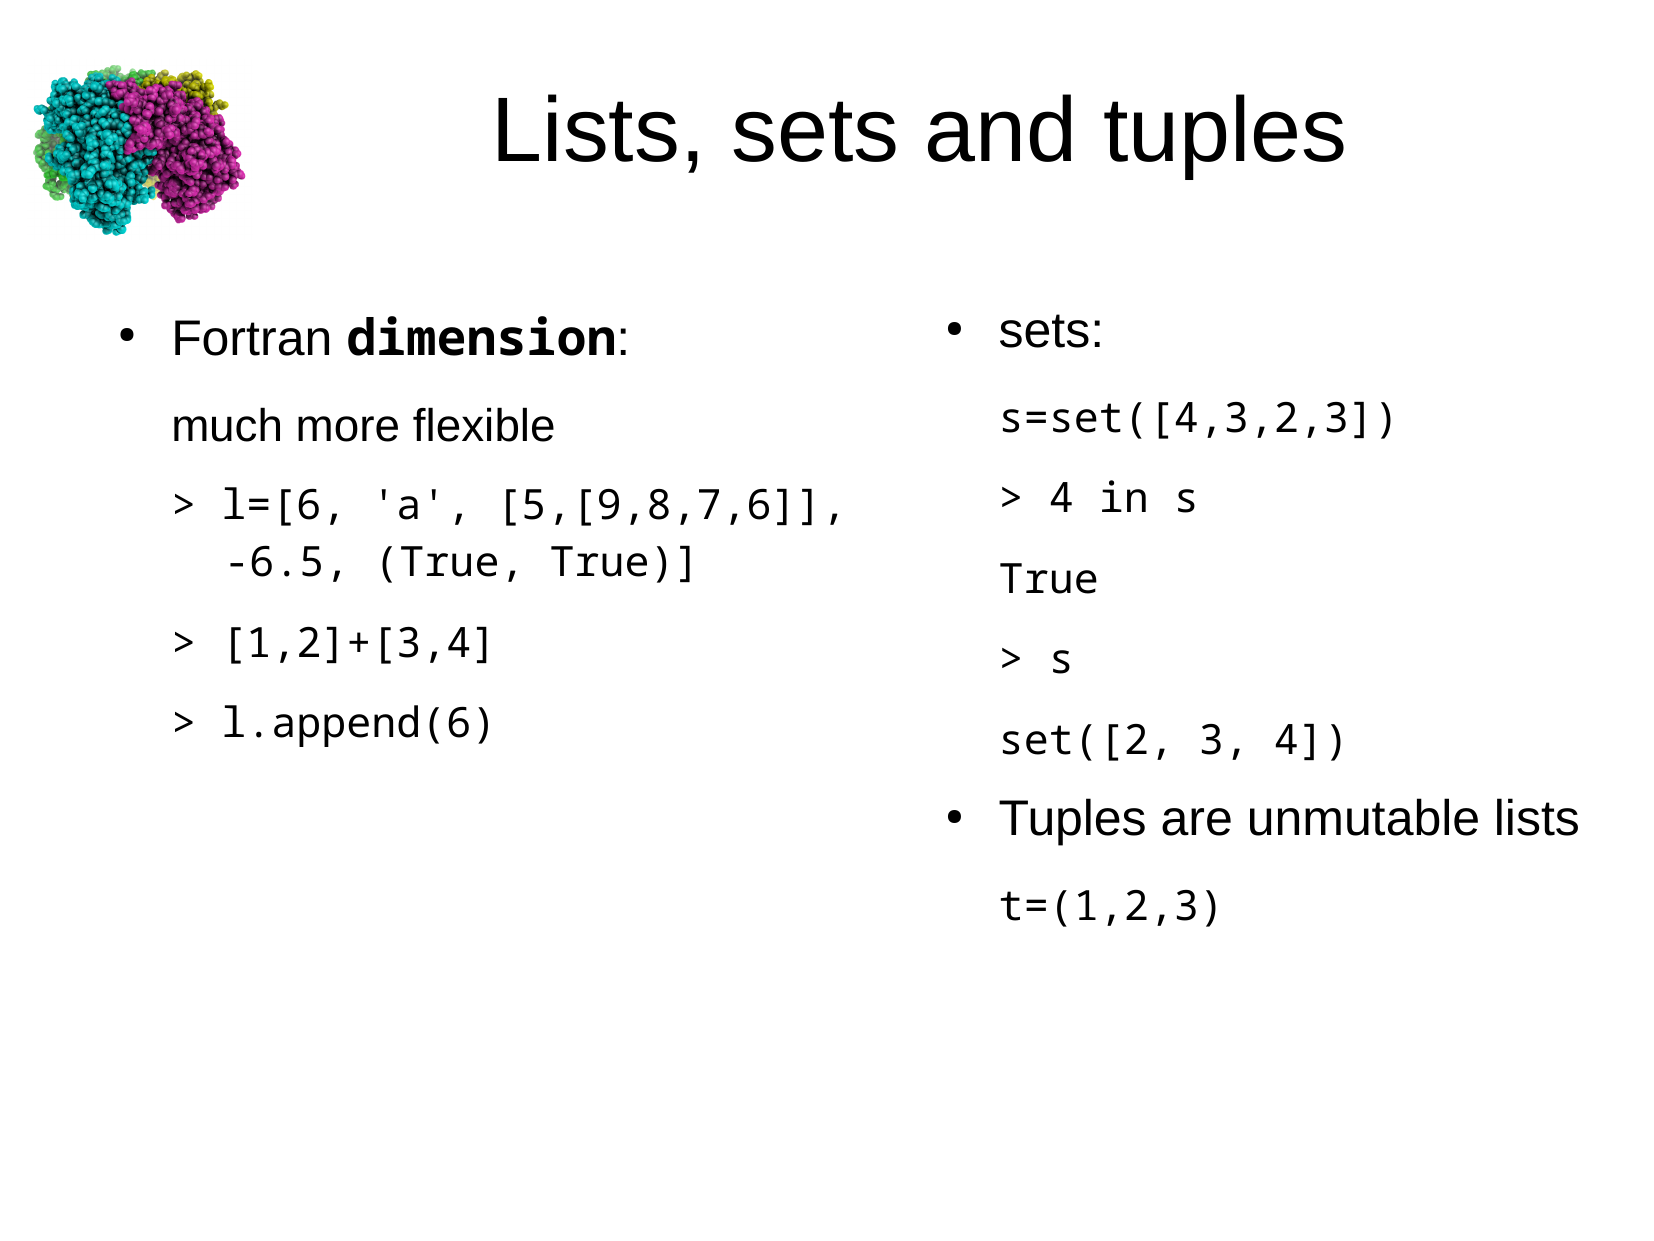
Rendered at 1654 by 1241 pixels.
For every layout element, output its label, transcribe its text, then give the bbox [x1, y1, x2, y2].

picture [27, 59, 253, 240]
title Lists, sets and tuples [270, 25, 1571, 233]
list sets: s=set([4,3,2,3]) > 4 in s True > s set([2, 3, 4]) Tuples are unmutable lists t=(1,2,3) [910, 302, 1637, 1106]
list Fortran dimension: much more flexible > l=[6, 'a', [5,[9,8,7,6]], -6.5, (True, True)] > [1,2]+[3,4] > l.append(6) [82, 302, 856, 1106]
